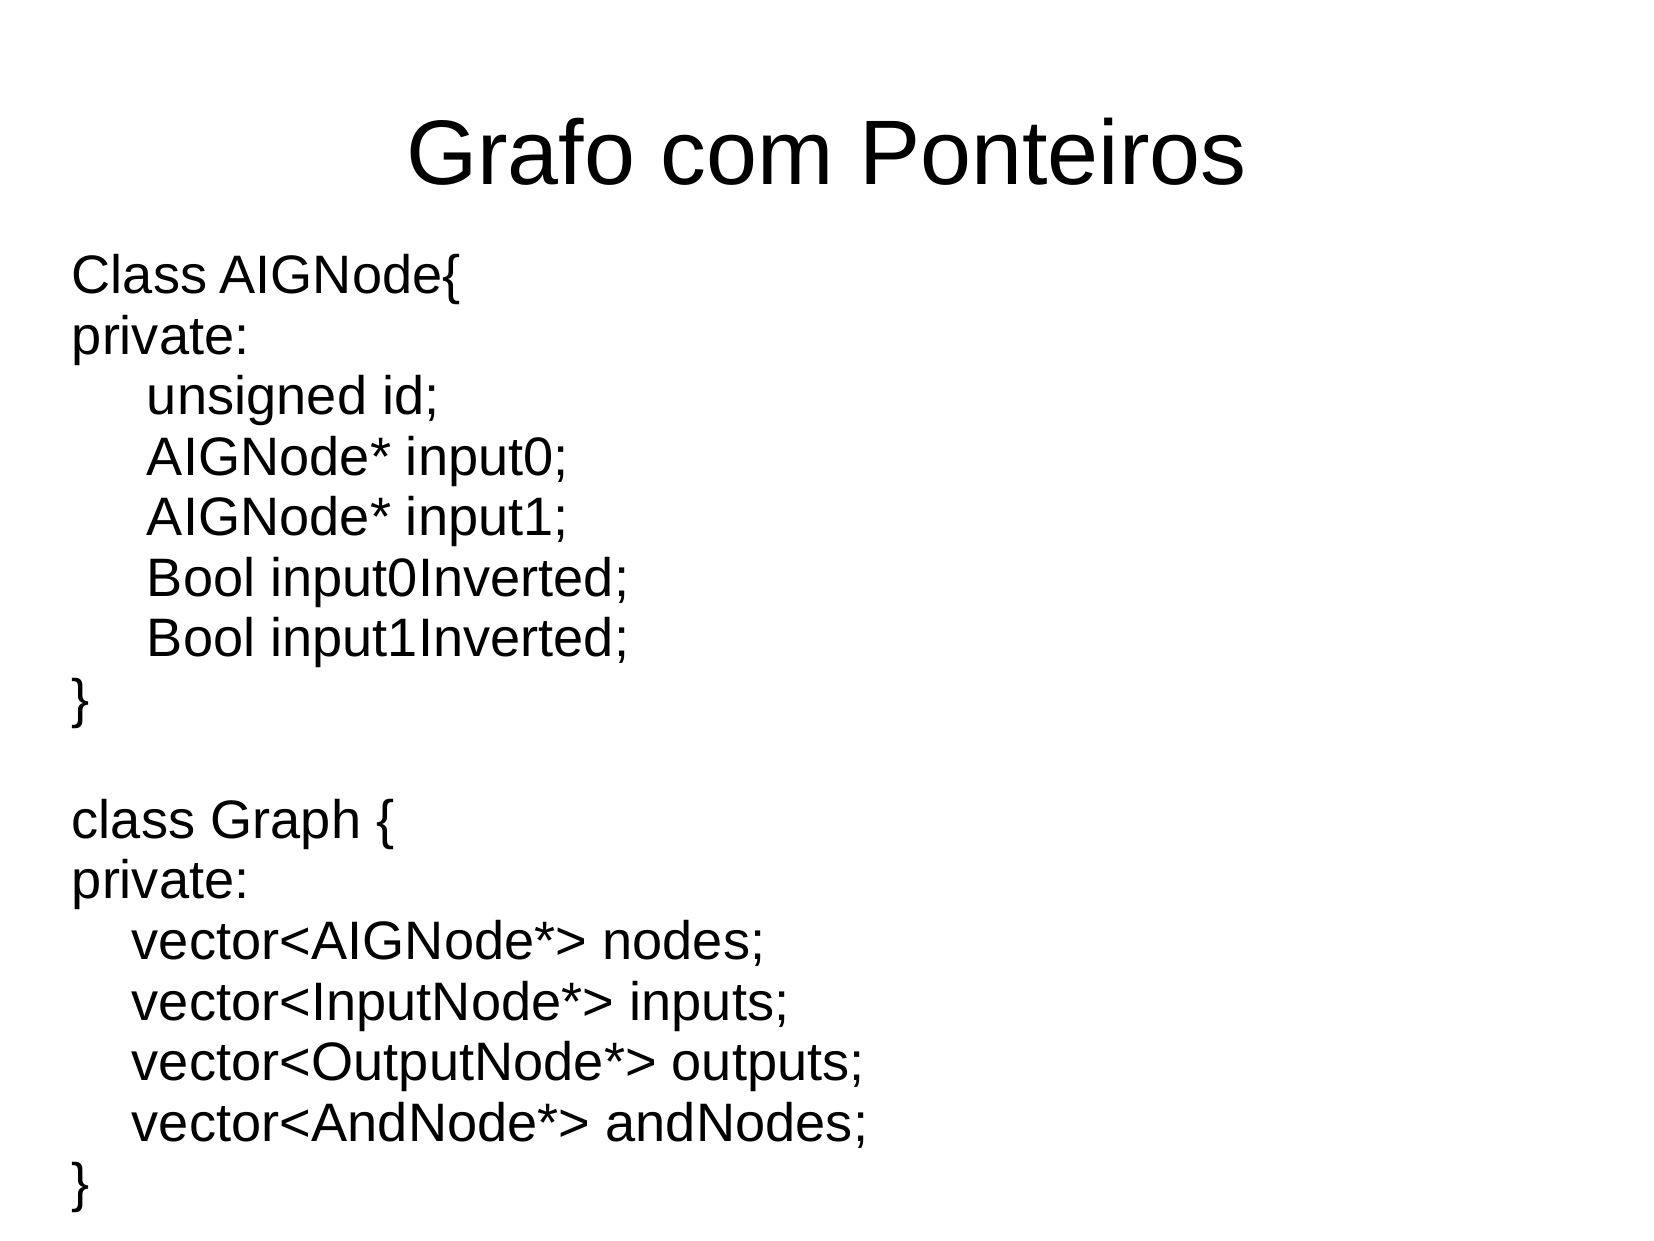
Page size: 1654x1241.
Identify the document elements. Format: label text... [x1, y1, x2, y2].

title Grafo com Ponteiros [82, 49, 1571, 257]
subtitle Class AIGNode{ private: unsigned id; AIGNode* input0; AIGNode* input1; Bool input0Inverted; Bool input1Inverted; } class Graph { private: vector<AIGNode*> nodes; vector<InputNode*> inputs; vector<OutputNode*> outputs; vector<AndNode*> andNodes; } [71, 242, 1561, 1216]
